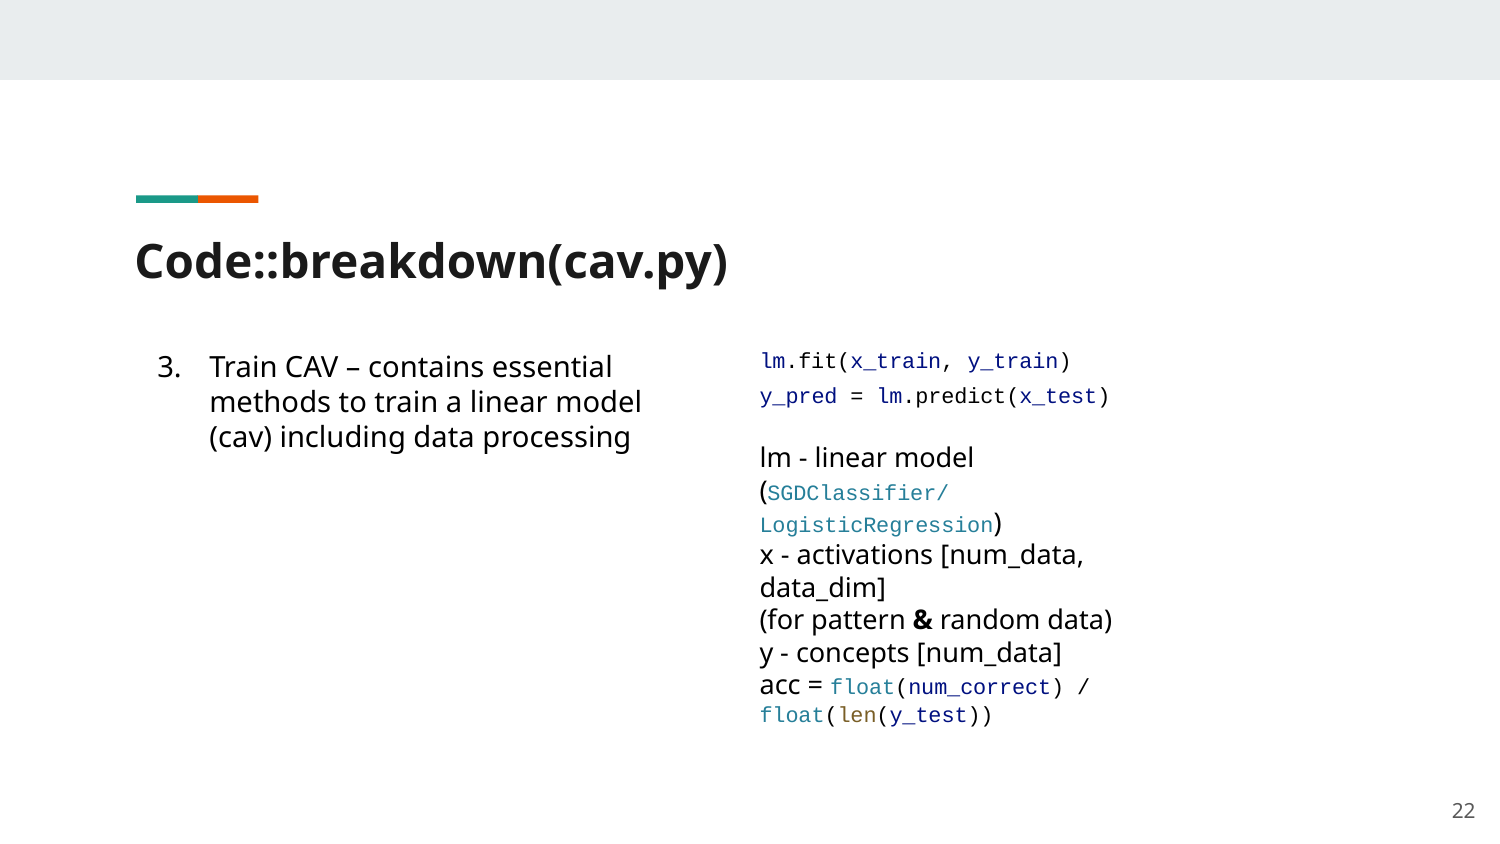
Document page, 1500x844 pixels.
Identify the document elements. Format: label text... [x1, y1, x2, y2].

text_box Train CAV – contains essential methods to train a linear model (cav) including data processing [119, 333, 676, 609]
slide_number <number> [1400, 779, 1491, 844]
text_box lm.fit(x_train, y_train) y_pred = lm.predict(x_test) lm - linear model (SGDClassifier/ LogisticRegression) x - activations [num_data, data_dim] (for pattern & random data) y - concepts [num_data] acc = float(num_correct) / float(len(y_test)) [744, 322, 1181, 774]
title Code::breakdown(cav.py) [119, 216, 1381, 305]
